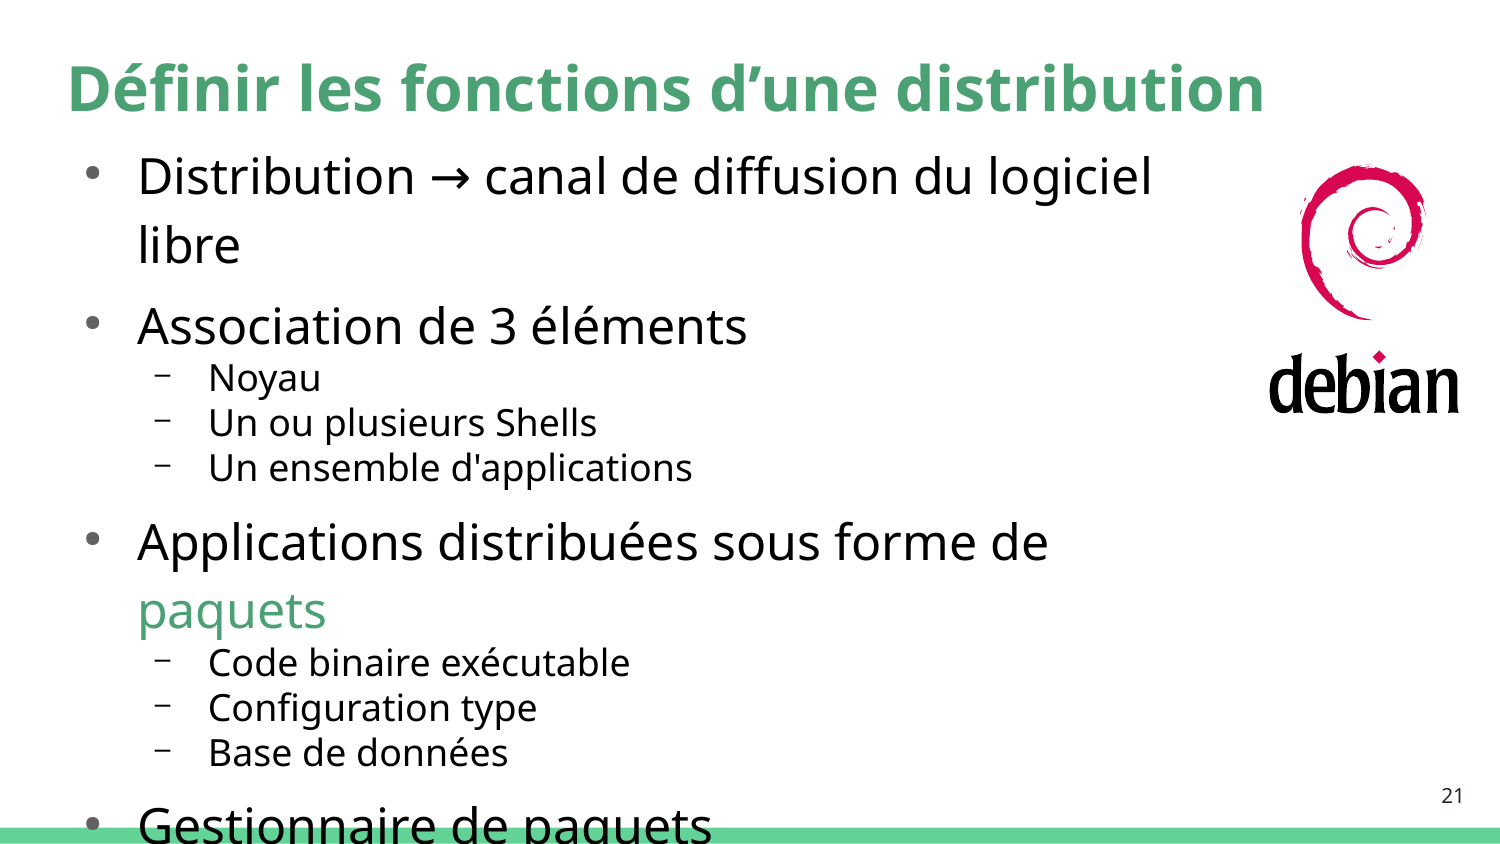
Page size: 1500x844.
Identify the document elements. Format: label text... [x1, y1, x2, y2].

title Définir les fonctions d’une distribution [51, 23, 1449, 117]
list Distribution → canal de diffusion du logiciel libre Association de 3 éléments Noyau Un ou plusieurs Shells Un ensemble d'applications Applications distribuées sous forme de paquets Code binaire exécutable Configuration type Base de données Gestionnaire de paquets Pierre angulaire de la vie d'une distribution [51, 120, 1241, 827]
picture [1269, 164, 1459, 414]
text_box <numéro> [1389, 764, 1480, 830]
